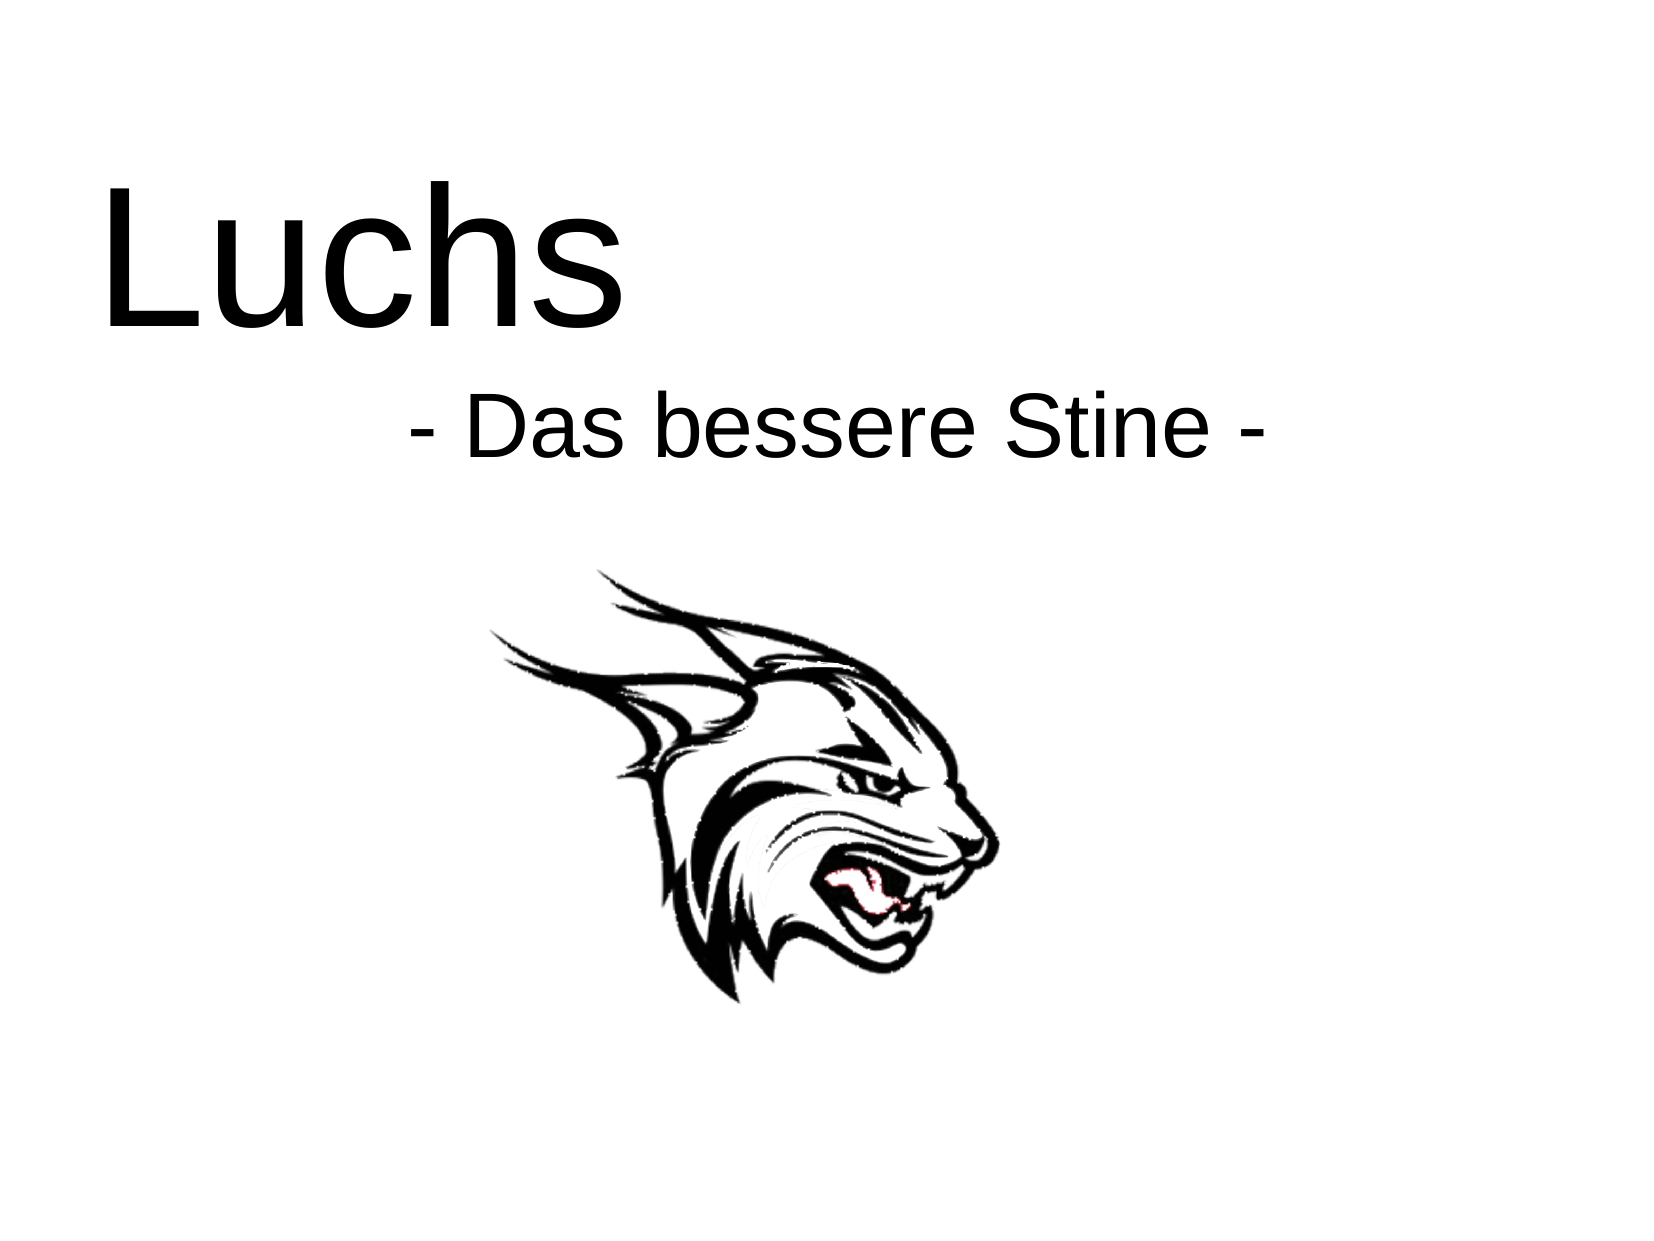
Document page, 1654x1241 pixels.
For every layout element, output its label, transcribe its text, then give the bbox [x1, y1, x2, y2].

picture [366, 496, 1267, 1122]
text_box Luchs - Das bessere Stine - [94, 106, 1583, 496]
